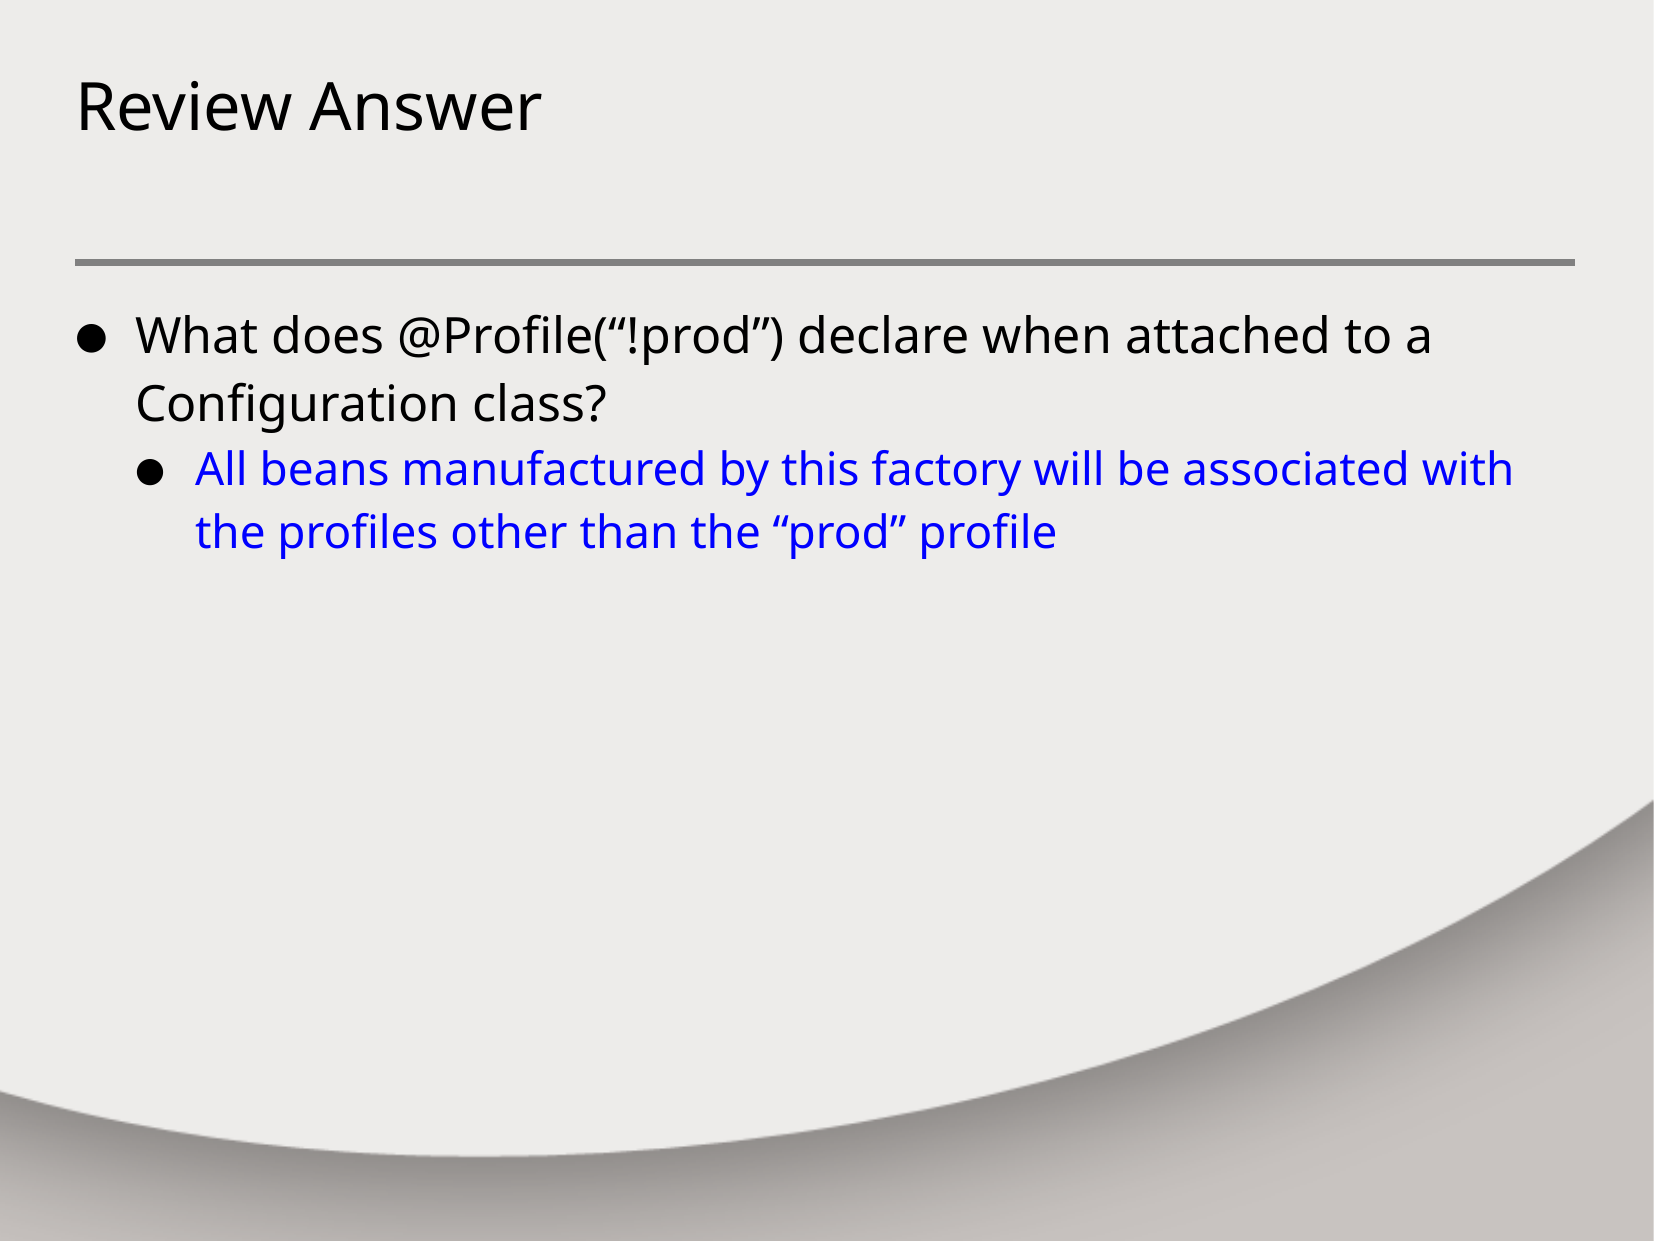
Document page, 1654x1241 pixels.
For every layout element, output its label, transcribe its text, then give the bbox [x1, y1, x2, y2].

picture [0, 0, 1654, 1241]
list What does @Profile(“!prod”) declare when attached to a Configuration class? All beans manufactured by this factory will be associated with the profiles other than the “prod” profile [75, 300, 1576, 1163]
title Review Answer [75, 75, 1576, 226]
